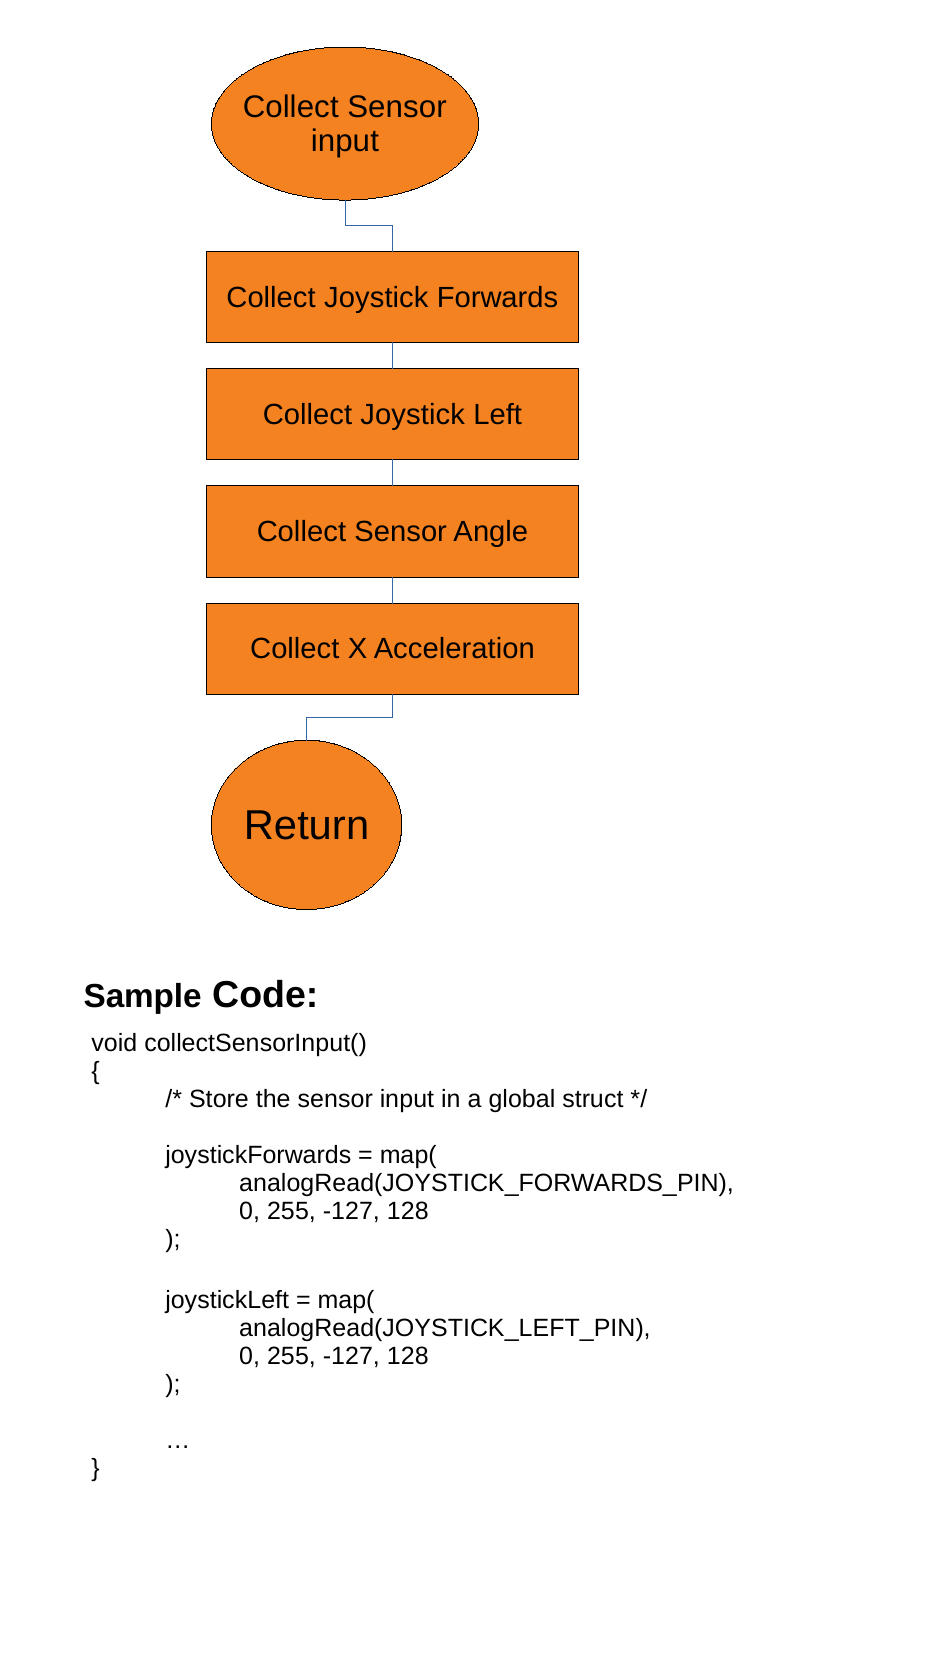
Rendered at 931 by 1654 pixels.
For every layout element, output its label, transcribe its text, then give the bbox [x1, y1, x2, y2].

text_box Return [211, 740, 402, 910]
text_box Collect Joystick Forwards [206, 251, 579, 343]
text_box Collect Joystick Left [206, 368, 579, 460]
text_box void collectSensorInput() { /* Store the sensor input in a global struct */ joystickForwards = map( analogRead(JOYSTICK_FORWARDS_PIN), 0, 255, -127, 128 ); joystickLeft = map( analogRead(JOYSTICK_LEFT_PIN), 0, 255, -127, 128 ); … } [76, 1021, 857, 1489]
text_box Collect Sensor Angle [206, 485, 579, 578]
text_box Collect Sensor input [211, 47, 479, 201]
text_box Collect X Acceleration [206, 603, 579, 695]
text_box Sample Code: [68, 966, 436, 1024]
